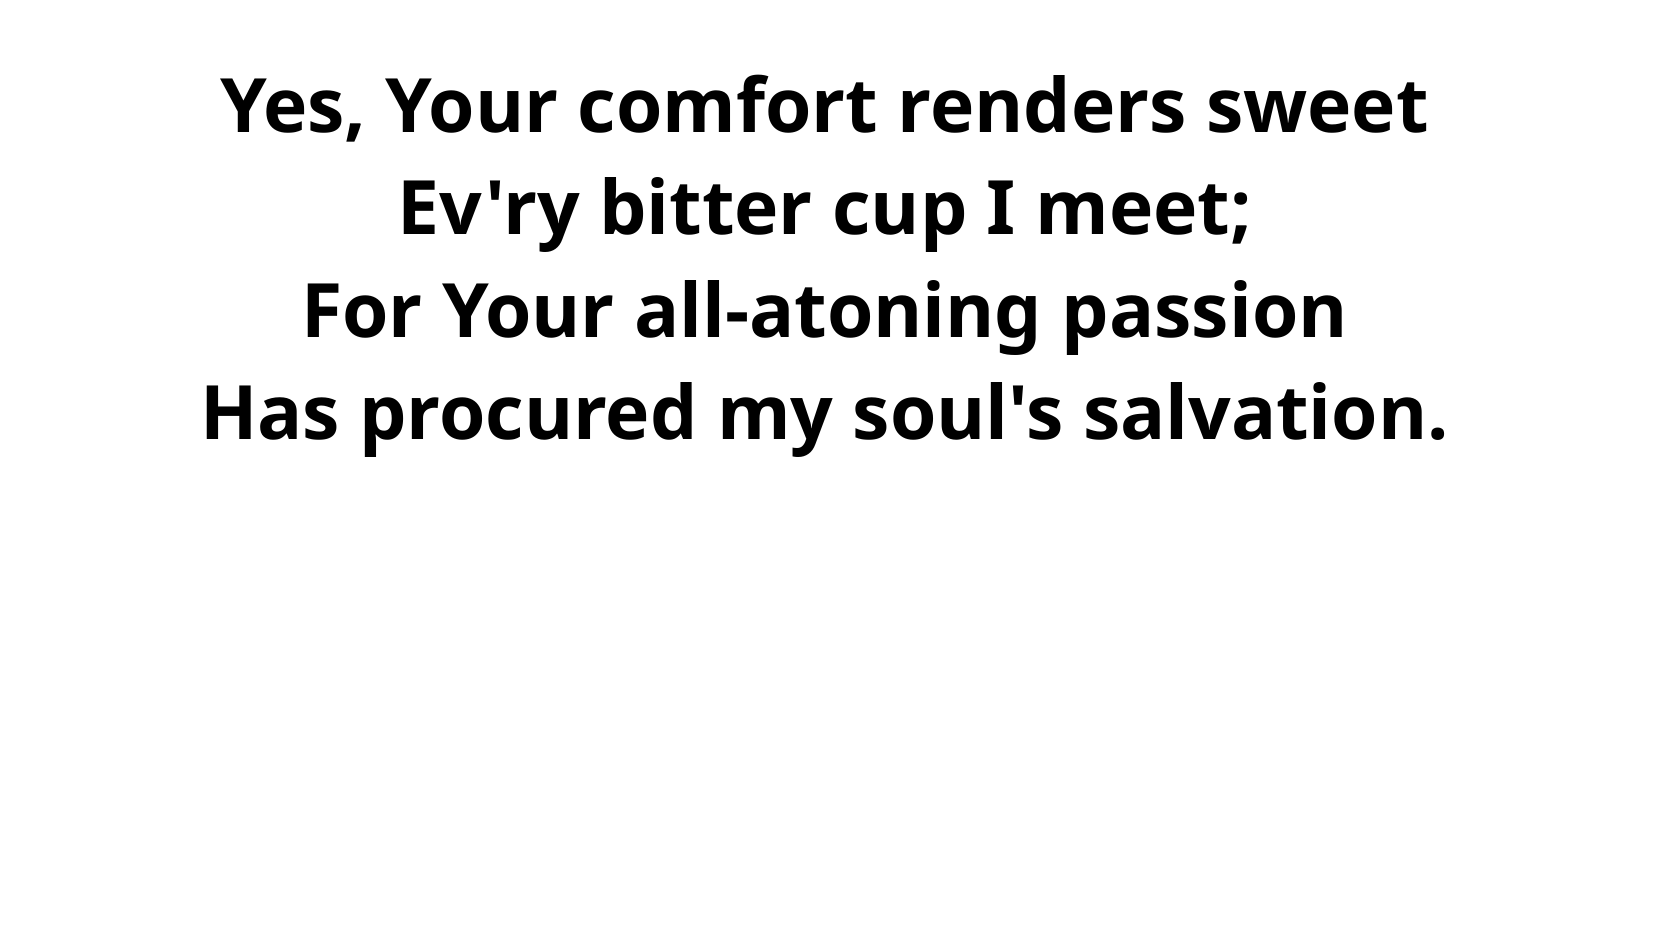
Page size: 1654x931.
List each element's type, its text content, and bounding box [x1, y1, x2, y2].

text_box Yes, Your comfort renders sweet Ev'ry bitter cup I meet; For Your all-atoning passion Has procured my soul's salvation. [105, 45, 1546, 460]
